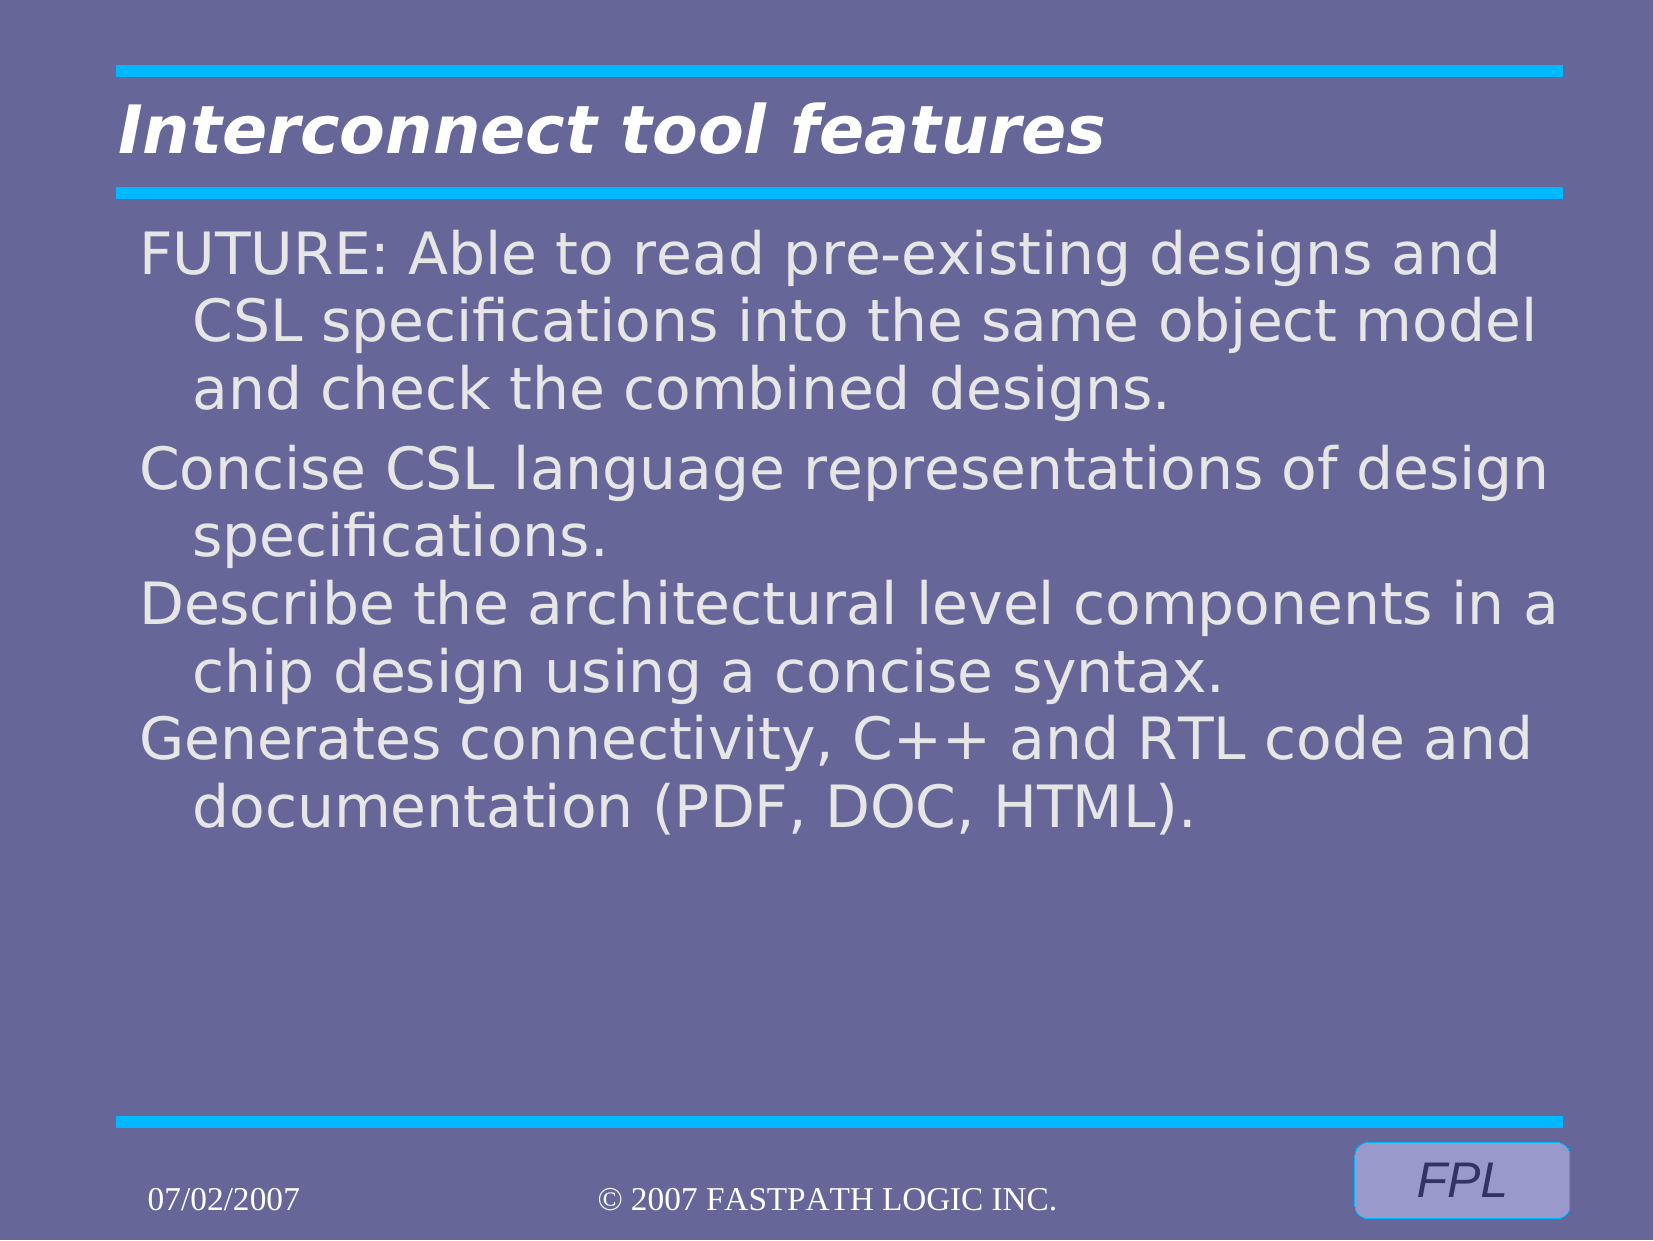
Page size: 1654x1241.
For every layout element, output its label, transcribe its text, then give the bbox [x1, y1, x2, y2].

list FUTURE: Able to read pre-existing designs and CSL specifications into the same object model and check the combined designs. Concise CSL language representations of design specifications. Describe the architectural level components in a chip design using a concise syntax. Generates connectivity, C++ and RTL code and documentation (PDF, DOC, HTML). [121, 220, 1561, 1133]
title Interconnect tool features [118, 41, 1531, 219]
